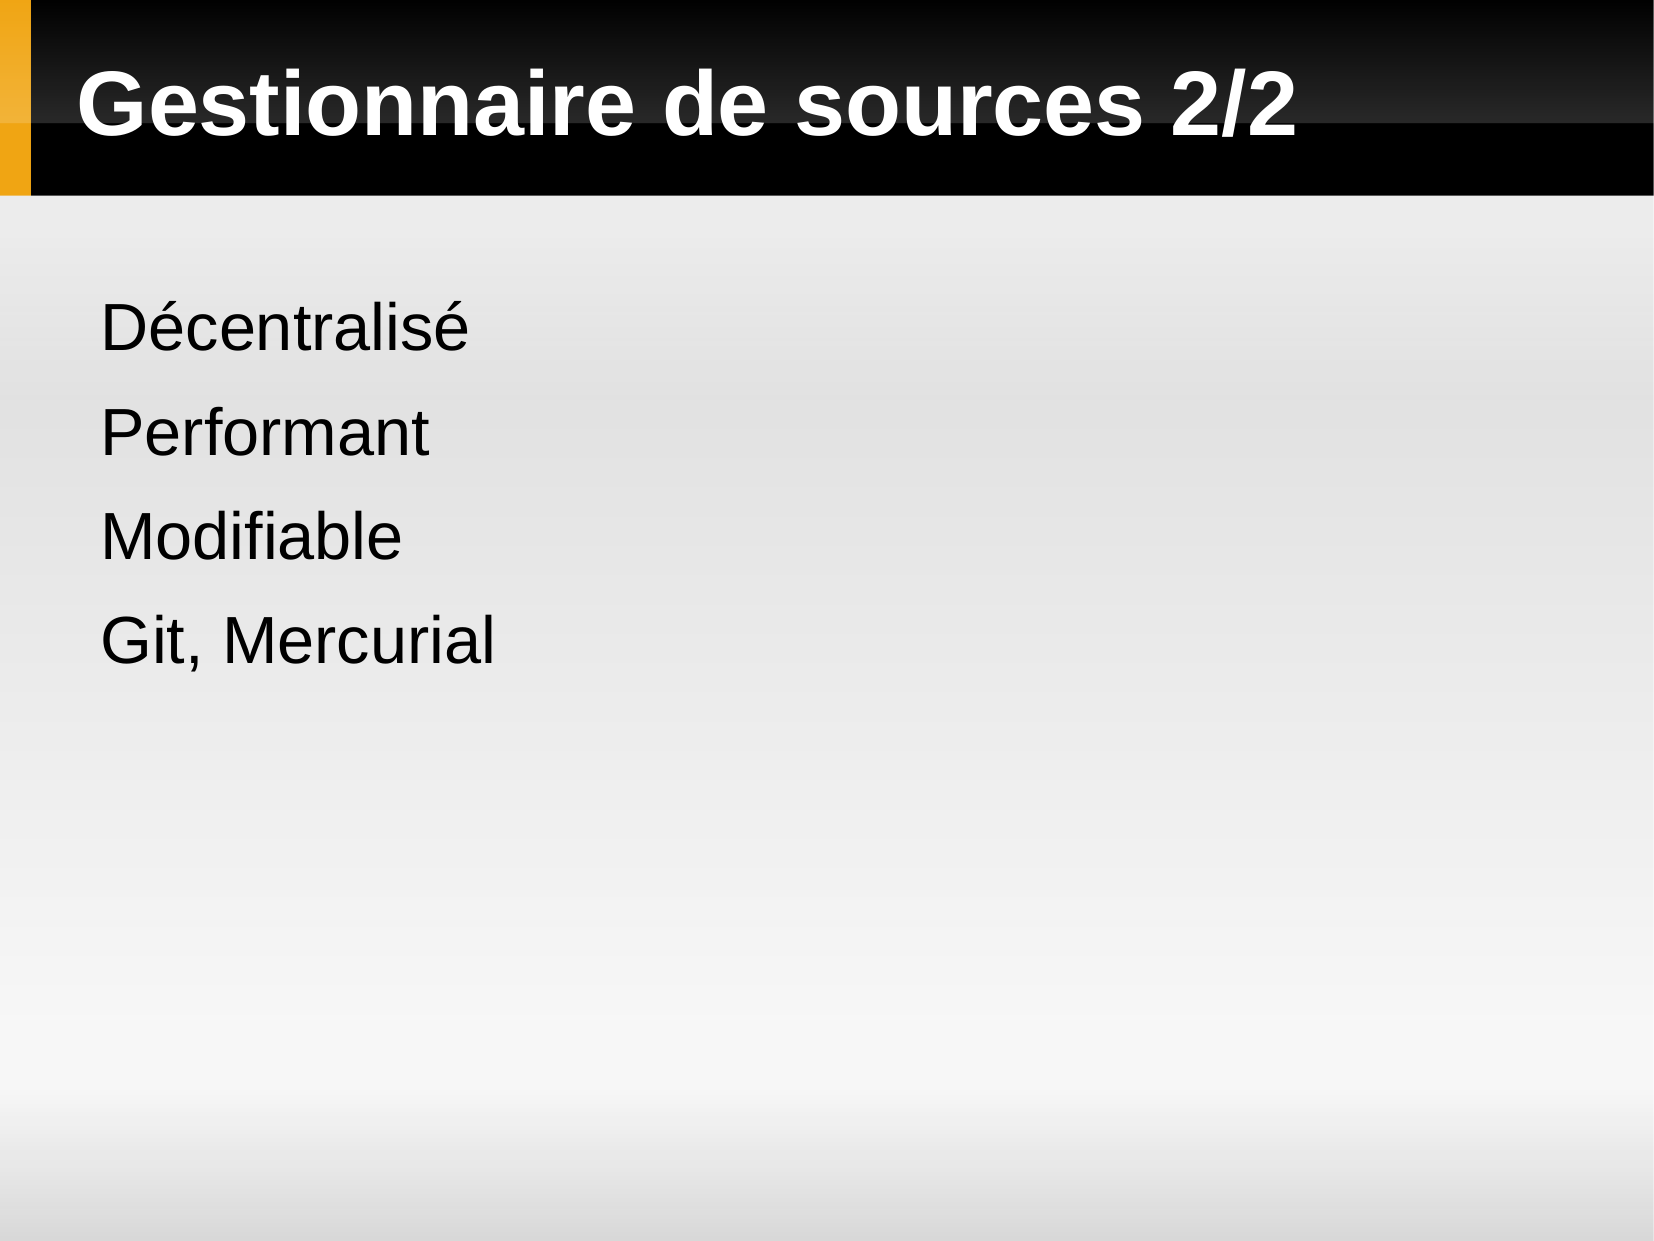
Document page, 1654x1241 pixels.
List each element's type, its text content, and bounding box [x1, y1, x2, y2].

picture [0, 0, 1654, 1241]
list Décentralisé Performant Modifiable Git, Mercurial [82, 290, 1571, 1094]
title Gestionnaire de sources 2/2 [76, 7, 1565, 200]
